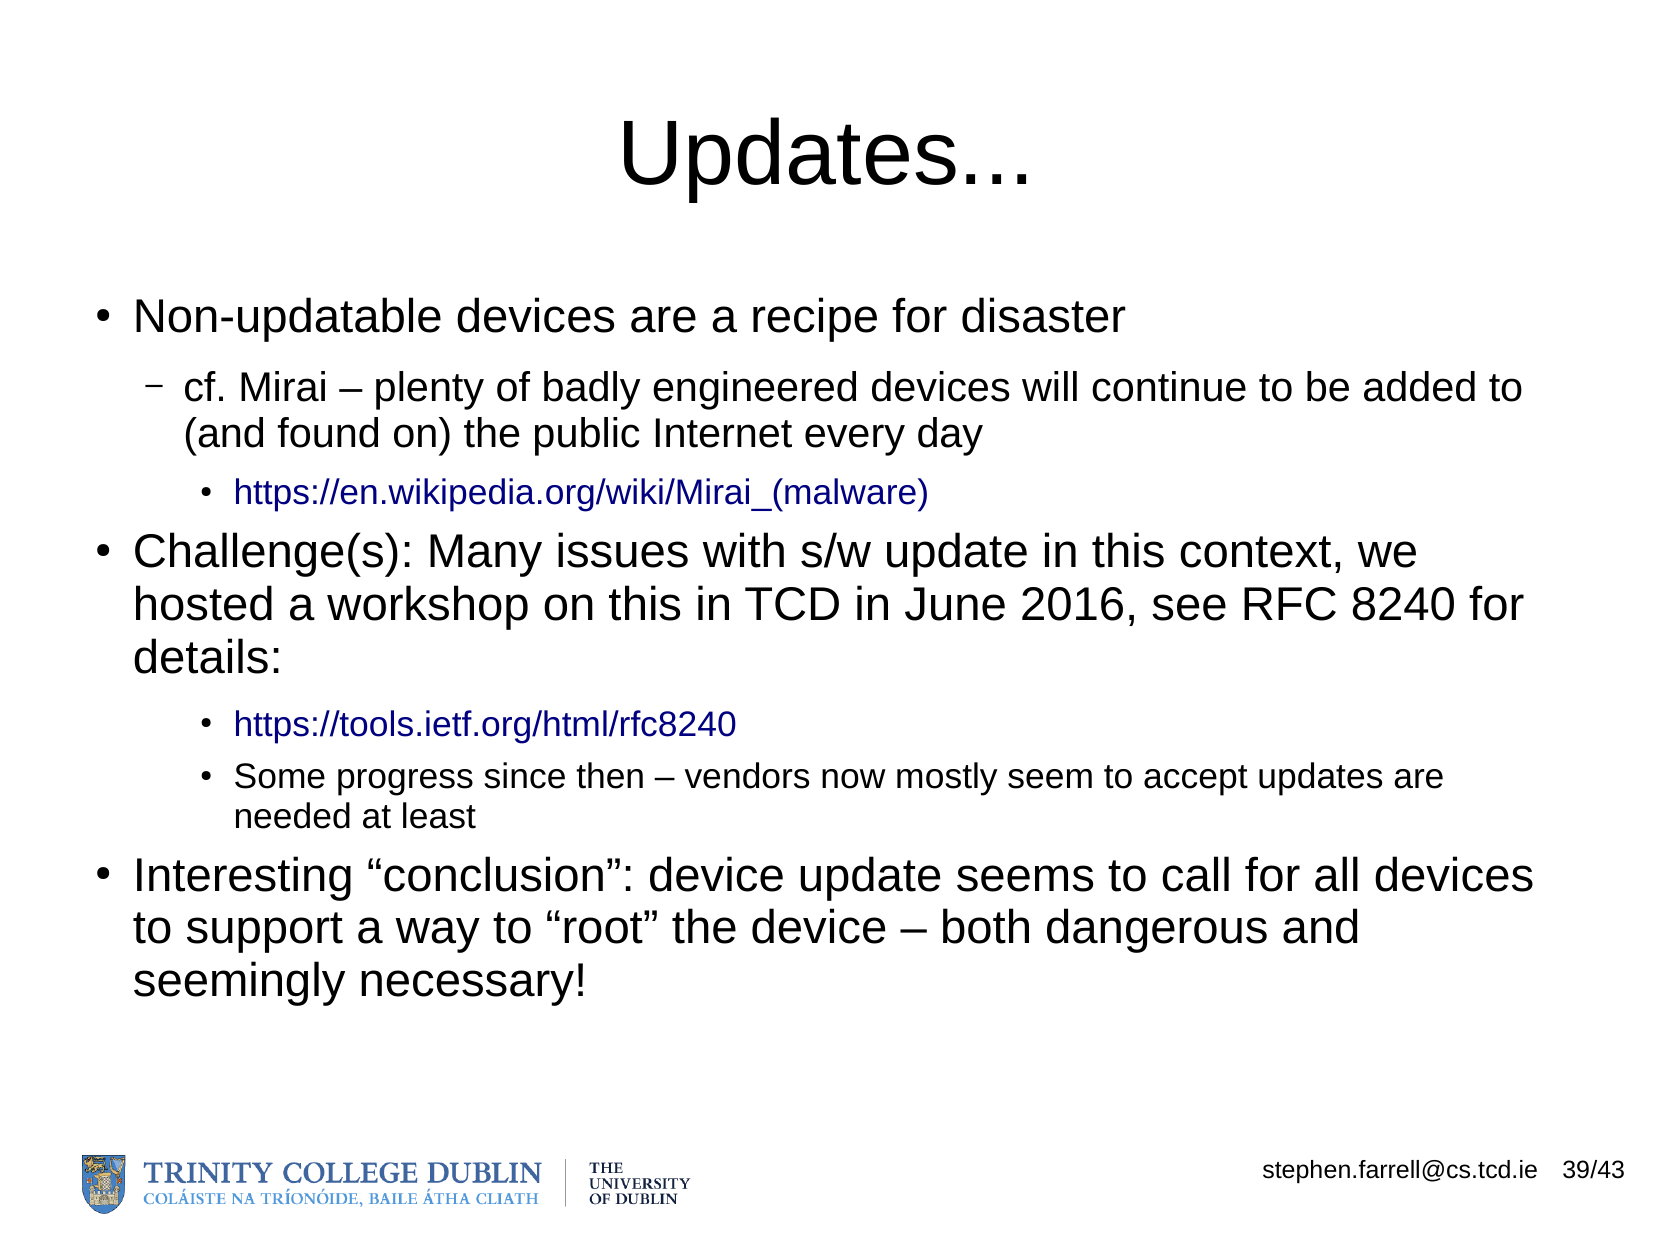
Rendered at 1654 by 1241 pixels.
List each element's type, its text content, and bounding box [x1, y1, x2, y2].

title Updates... [82, 49, 1571, 257]
list Non-updatable devices are a recipe for disaster cf. Mirai – plenty of badly engineered devices will continue to be added to (and found on) the public Internet every day https://en.wikipedia.org/wiki/Mirai_(malware) Challenge(s): Many issues with s/w update in this context, we hosted a workshop on this in TCD in June 2016, see RFC 8240 for details: https://tools.ietf.org/html/rfc8240 Some progress since then – vendors now mostly seem to accept updates are needed at least Interesting “conclusion”: device update seems to call for all devices to support a way to “root” the device – both dangerous and seemingly necessary! [82, 290, 1571, 1010]
picture [82, 1155, 694, 1214]
